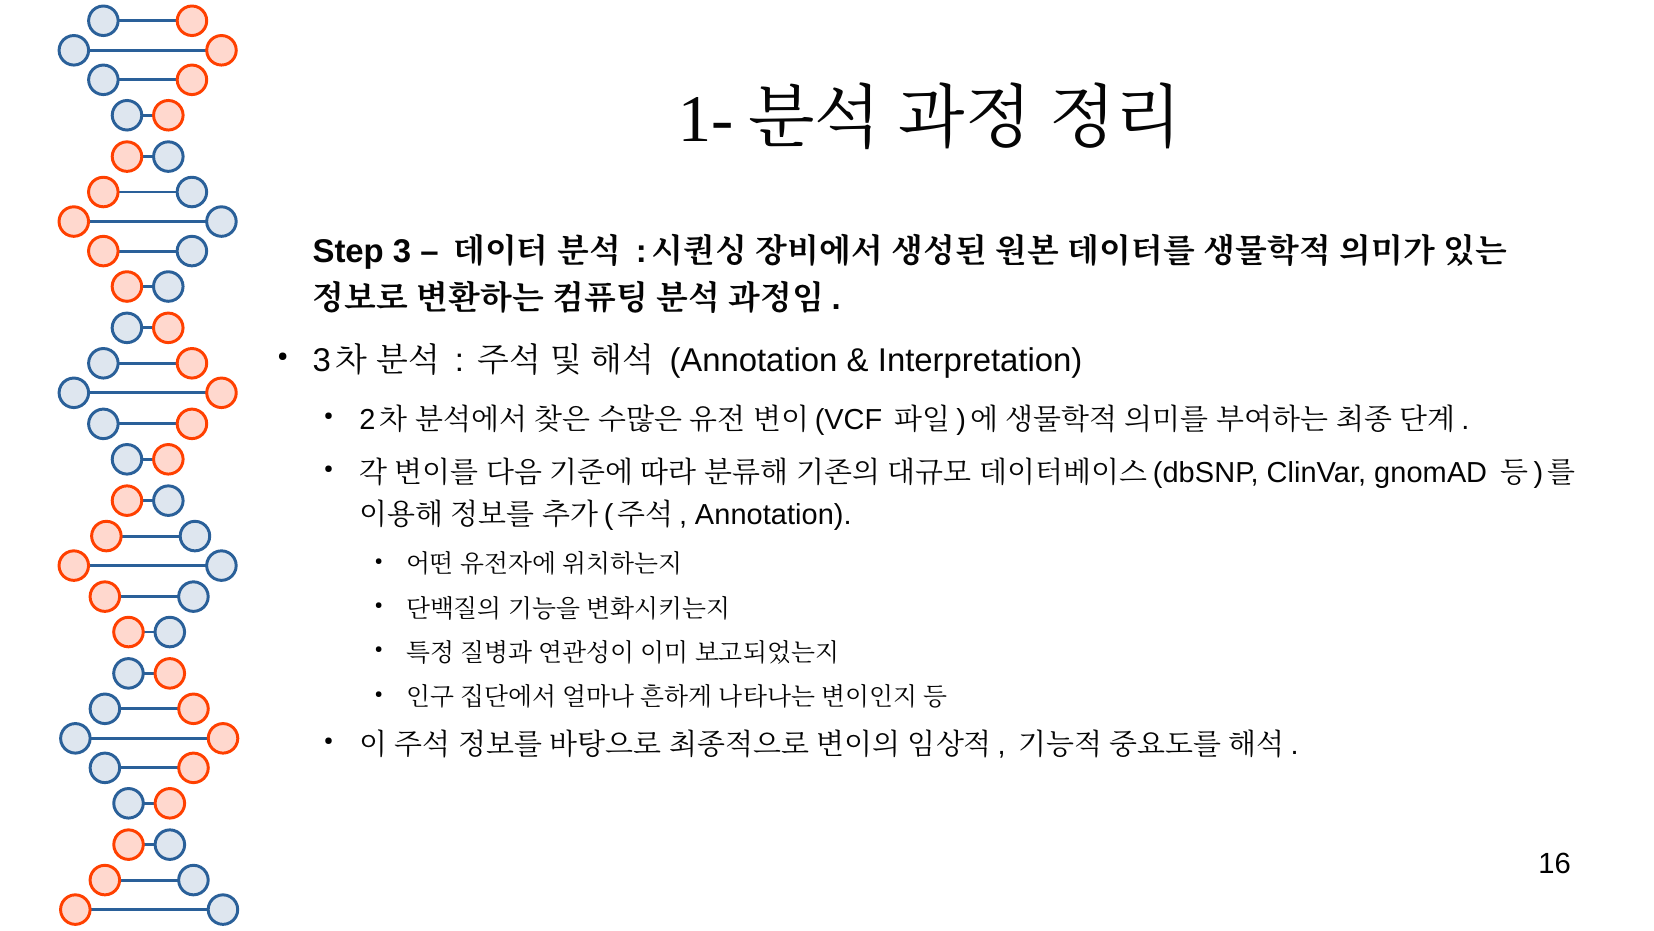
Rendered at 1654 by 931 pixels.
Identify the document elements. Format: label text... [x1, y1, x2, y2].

title 1-분석 과정 정리 [265, 35, 1595, 189]
list Step 3 – 데이터 분석 :시퀀싱 장비에서 생성된 원본 데이터를 생물학적 의미가 있는 정보로 변환하는 컴퓨팅 분석 과정임. 3차 분석 : 주석 및 해석 (Annotation & Interpretation) 2차 분석에서 찾은 수많은 유전 변이(VCF 파일)에 생물학적 의미를 부여하는 최종 단계. 각 변이를 다음 기준에 따라 분류해 기존의 대규모 데이터베이스(dbSNP, ClinVar, gnomAD 등)를 이용해 정보를 추가(주석, Annotation). 어떤 유전자에 위치하는지 단백질의 기능을 변화시키는지 특정 질병과 연관성이 이미 보고되었는지 인구 집단에서 얼마나 흔하게 나타나는 변이인지 등 이 주석 정보를 바탕으로 최종적으로 변이의 임상적, 기능적 중요도를 해석. [265, 224, 1595, 764]
